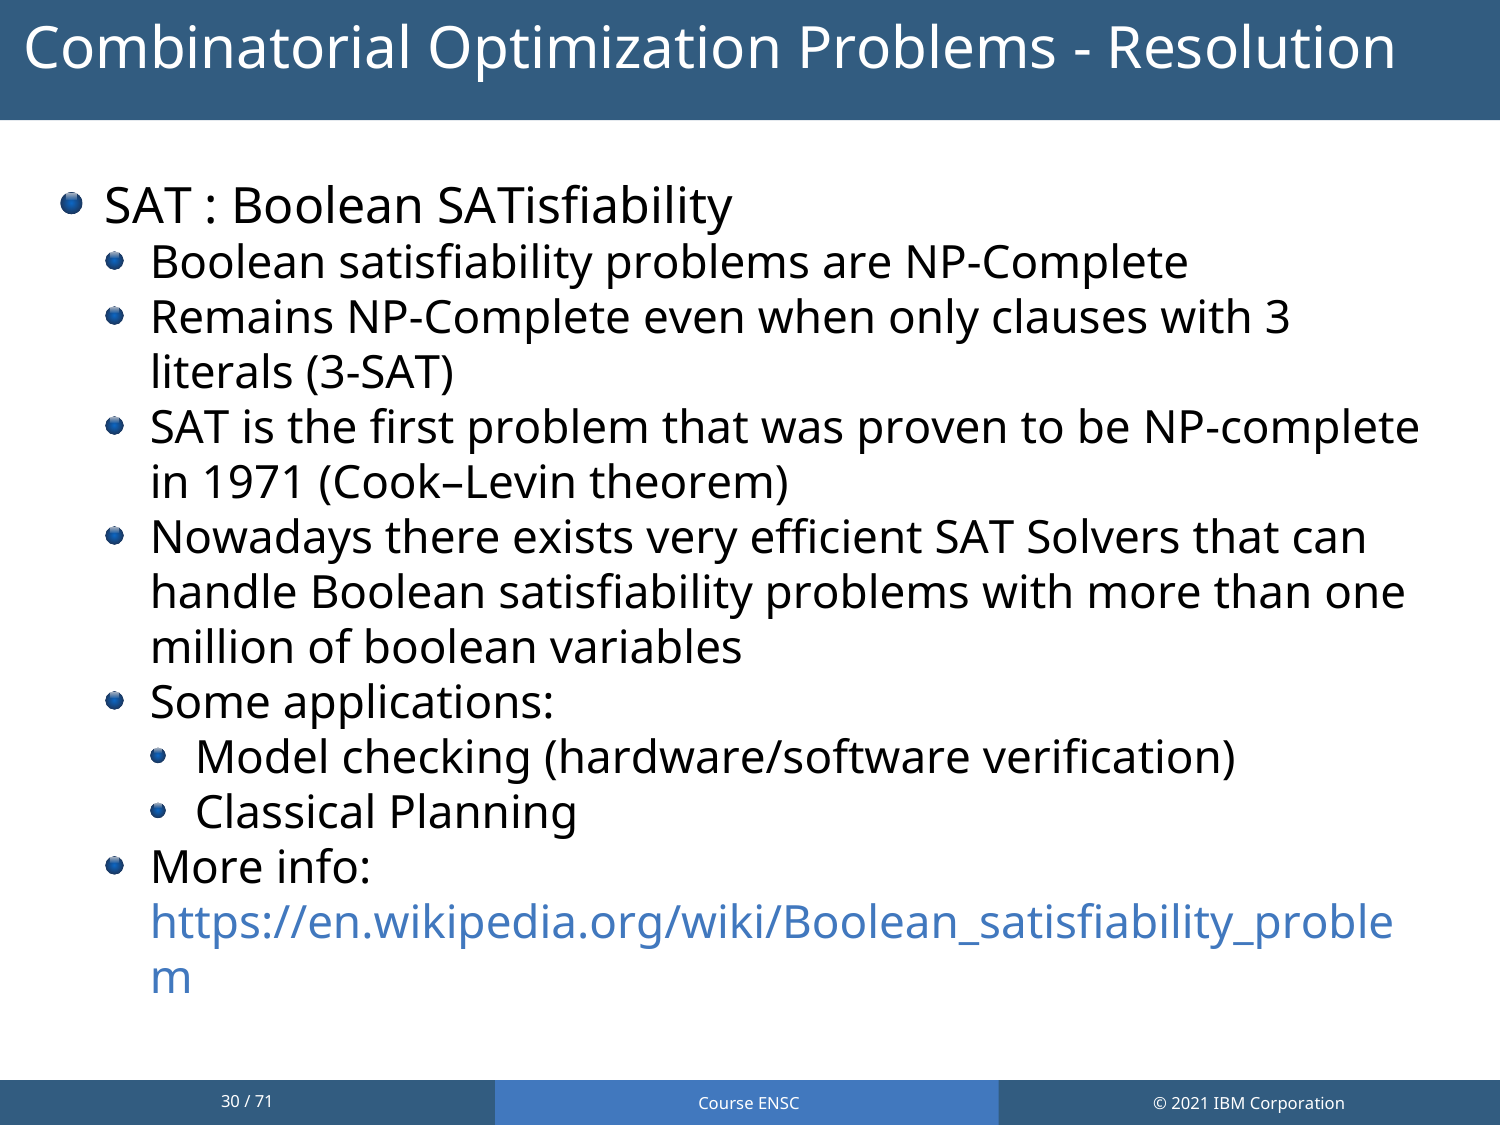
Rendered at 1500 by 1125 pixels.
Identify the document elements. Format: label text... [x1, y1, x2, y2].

title Combinatorial Optimization Problems - Resolution [0, 0, 1500, 121]
list SAT : Boolean SATisfiability Boolean satisfiability problems are NP-Complete Remains NP-Complete even when only clauses with 3 literals (3-SAT) SAT is the first problem that was proven to be NP-complete in 1971 (Cook–Levin theorem) Nowadays there exists very efficient SAT Solvers that can handle Boolean satisfiability problems with more than one million of boolean variables Some applications: Model checking (hardware/software verification) Classical Planning More info: https://en.wikipedia.org/wiki/Boolean_satisfiability_problem [45, 165, 1441, 1036]
